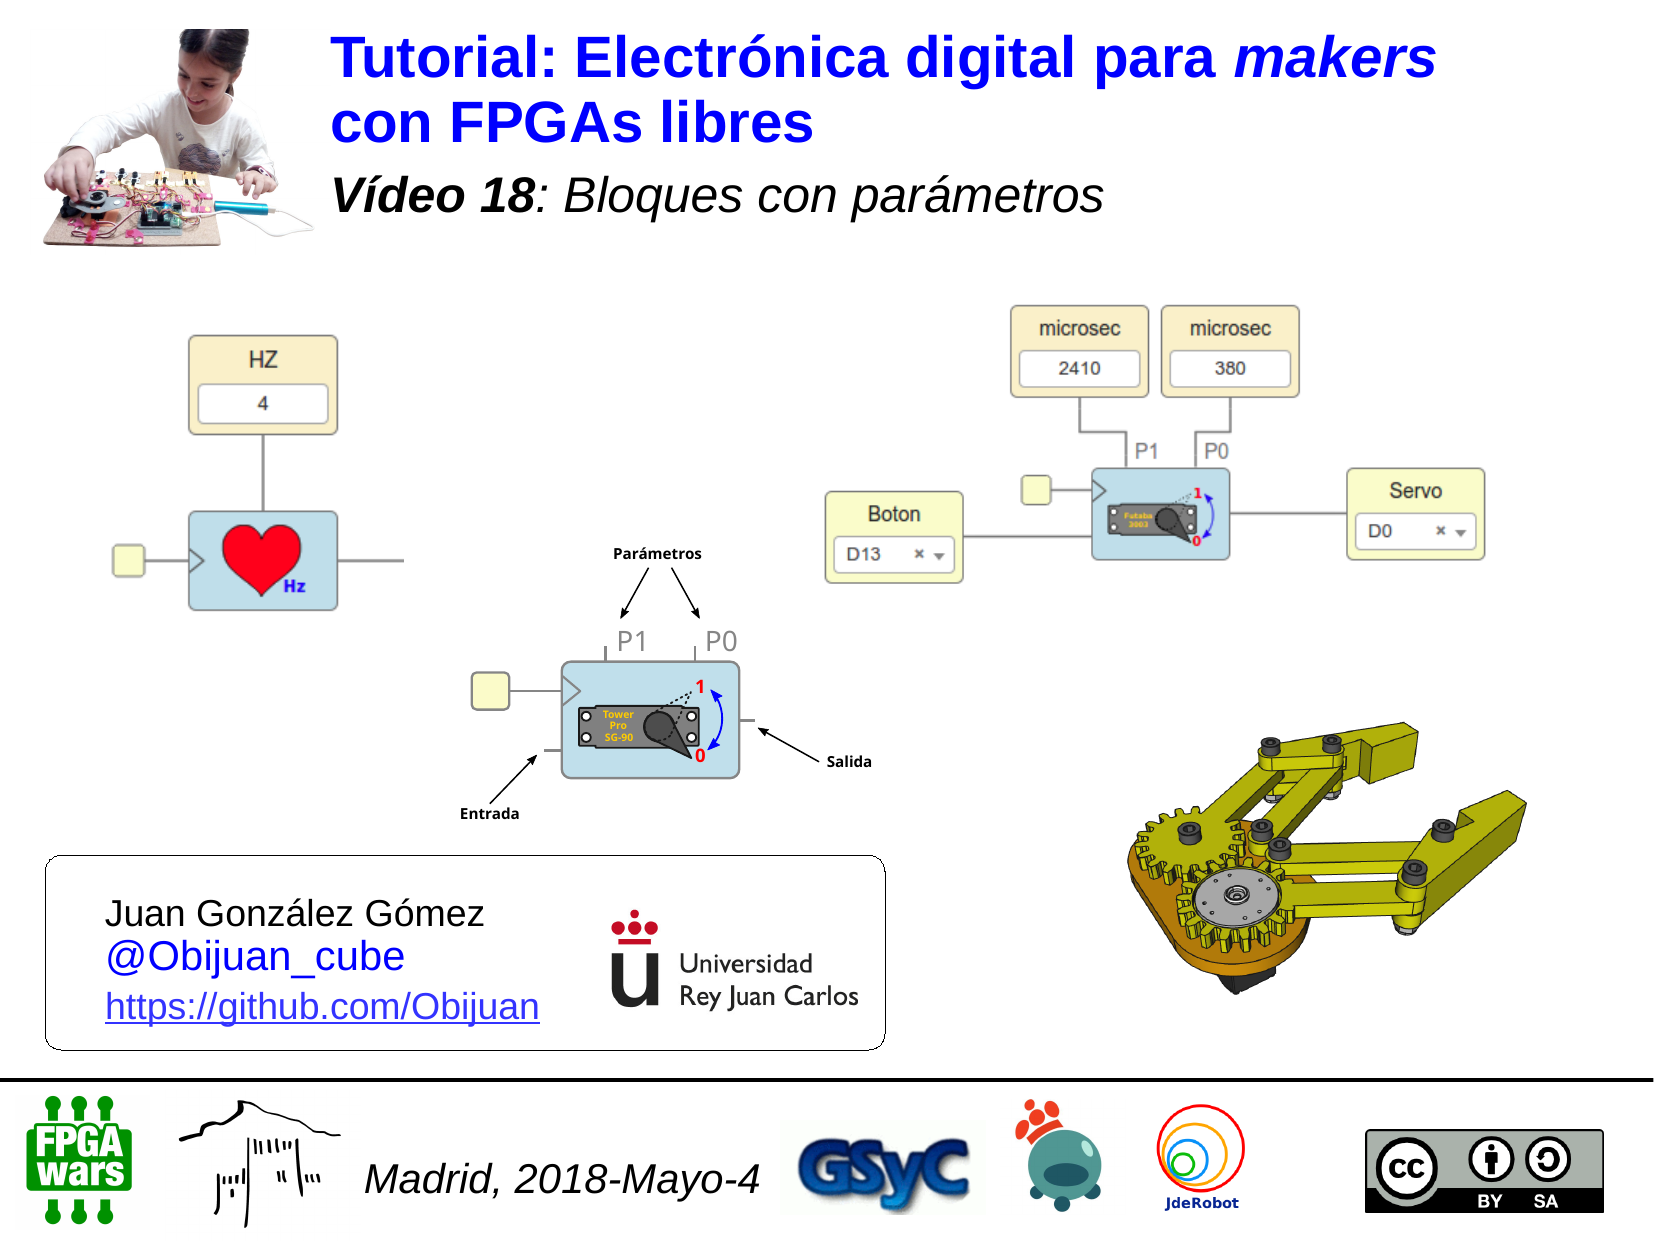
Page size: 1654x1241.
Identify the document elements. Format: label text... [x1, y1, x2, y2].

picture [15, 1095, 150, 1231]
picture [1140, 1094, 1261, 1216]
picture [1365, 1120, 1604, 1221]
text_box @Obijuan_cube [90, 925, 451, 1001]
text_box Madrid, 2018-Mayo-4 [360, 1155, 766, 1203]
title Tutorial: Electrónica digital para makers con FPGAs libres [330, 15, 1471, 139]
text_box [45, 855, 886, 1051]
text_box Juan González Gómez [90, 885, 601, 946]
picture [1095, 694, 1561, 1021]
text_box https://github.com/Obijuan [90, 978, 556, 1036]
picture [1000, 1099, 1126, 1216]
picture [30, 29, 331, 256]
text_box Vídeo 18: Bloques con parámetros [330, 139, 1561, 251]
picture [90, 299, 404, 674]
picture [435, 250, 1516, 852]
picture [780, 1120, 986, 1216]
picture [595, 899, 871, 1021]
picture [165, 1089, 361, 1241]
